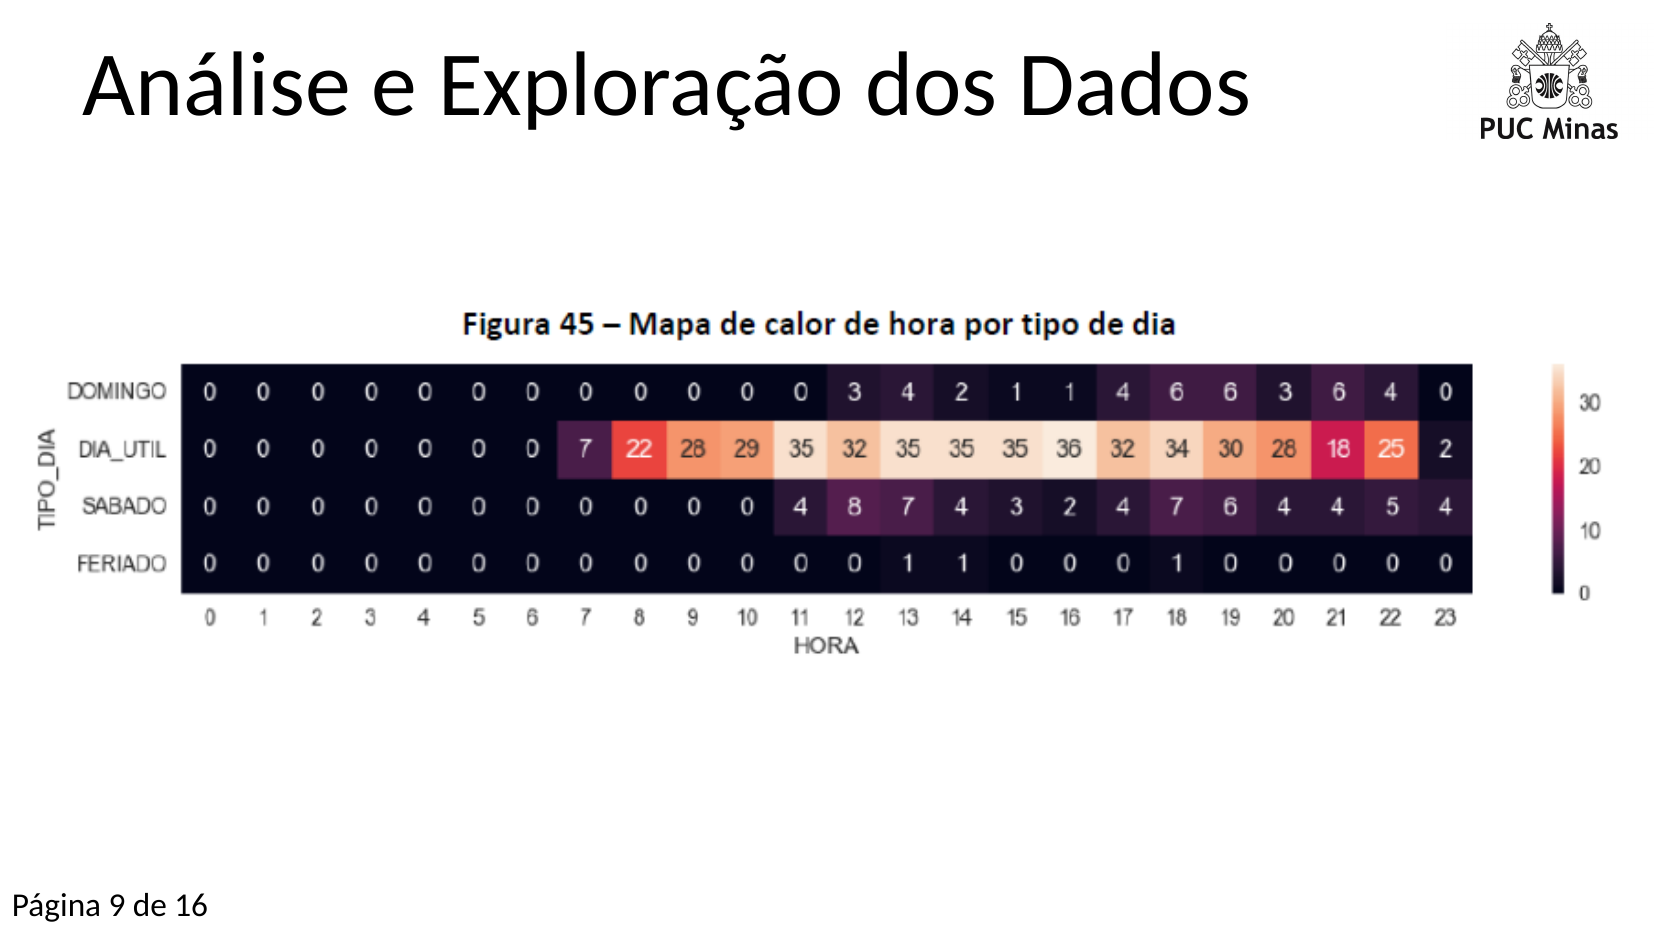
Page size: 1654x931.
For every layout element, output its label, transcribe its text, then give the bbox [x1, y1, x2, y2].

text_box Página 9 de 16 [0, 891, 213, 931]
picture [0, 282, 1654, 686]
title Análise e Exploração dos Dados [82, 37, 1571, 148]
picture [1446, 23, 1654, 140]
